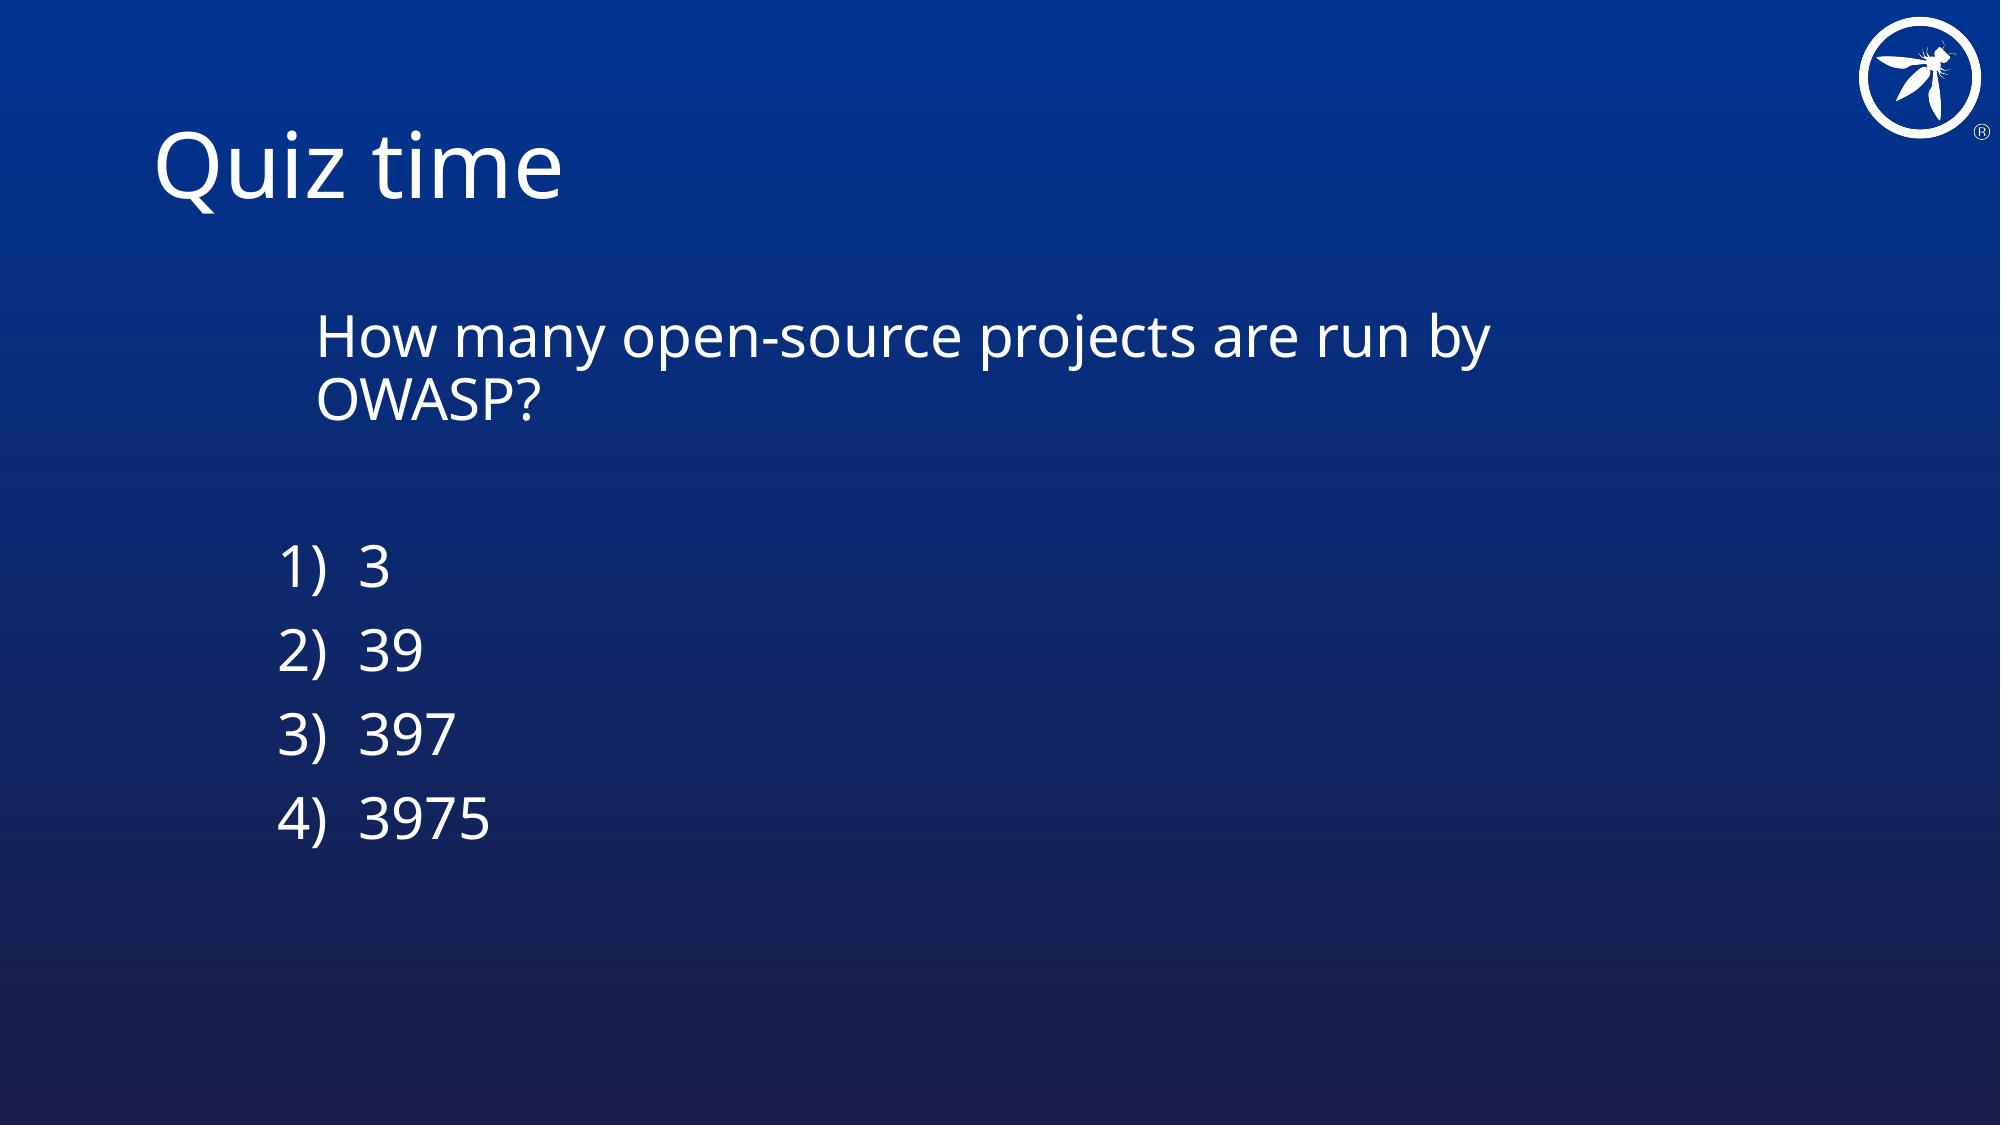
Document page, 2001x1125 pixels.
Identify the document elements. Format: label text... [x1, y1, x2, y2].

picture [1797, 0, 2001, 200]
title Quiz time [137, 59, 1863, 278]
list How many open-source projects are run by OWASP? 3 39 397 3975 [262, 299, 1726, 1014]
